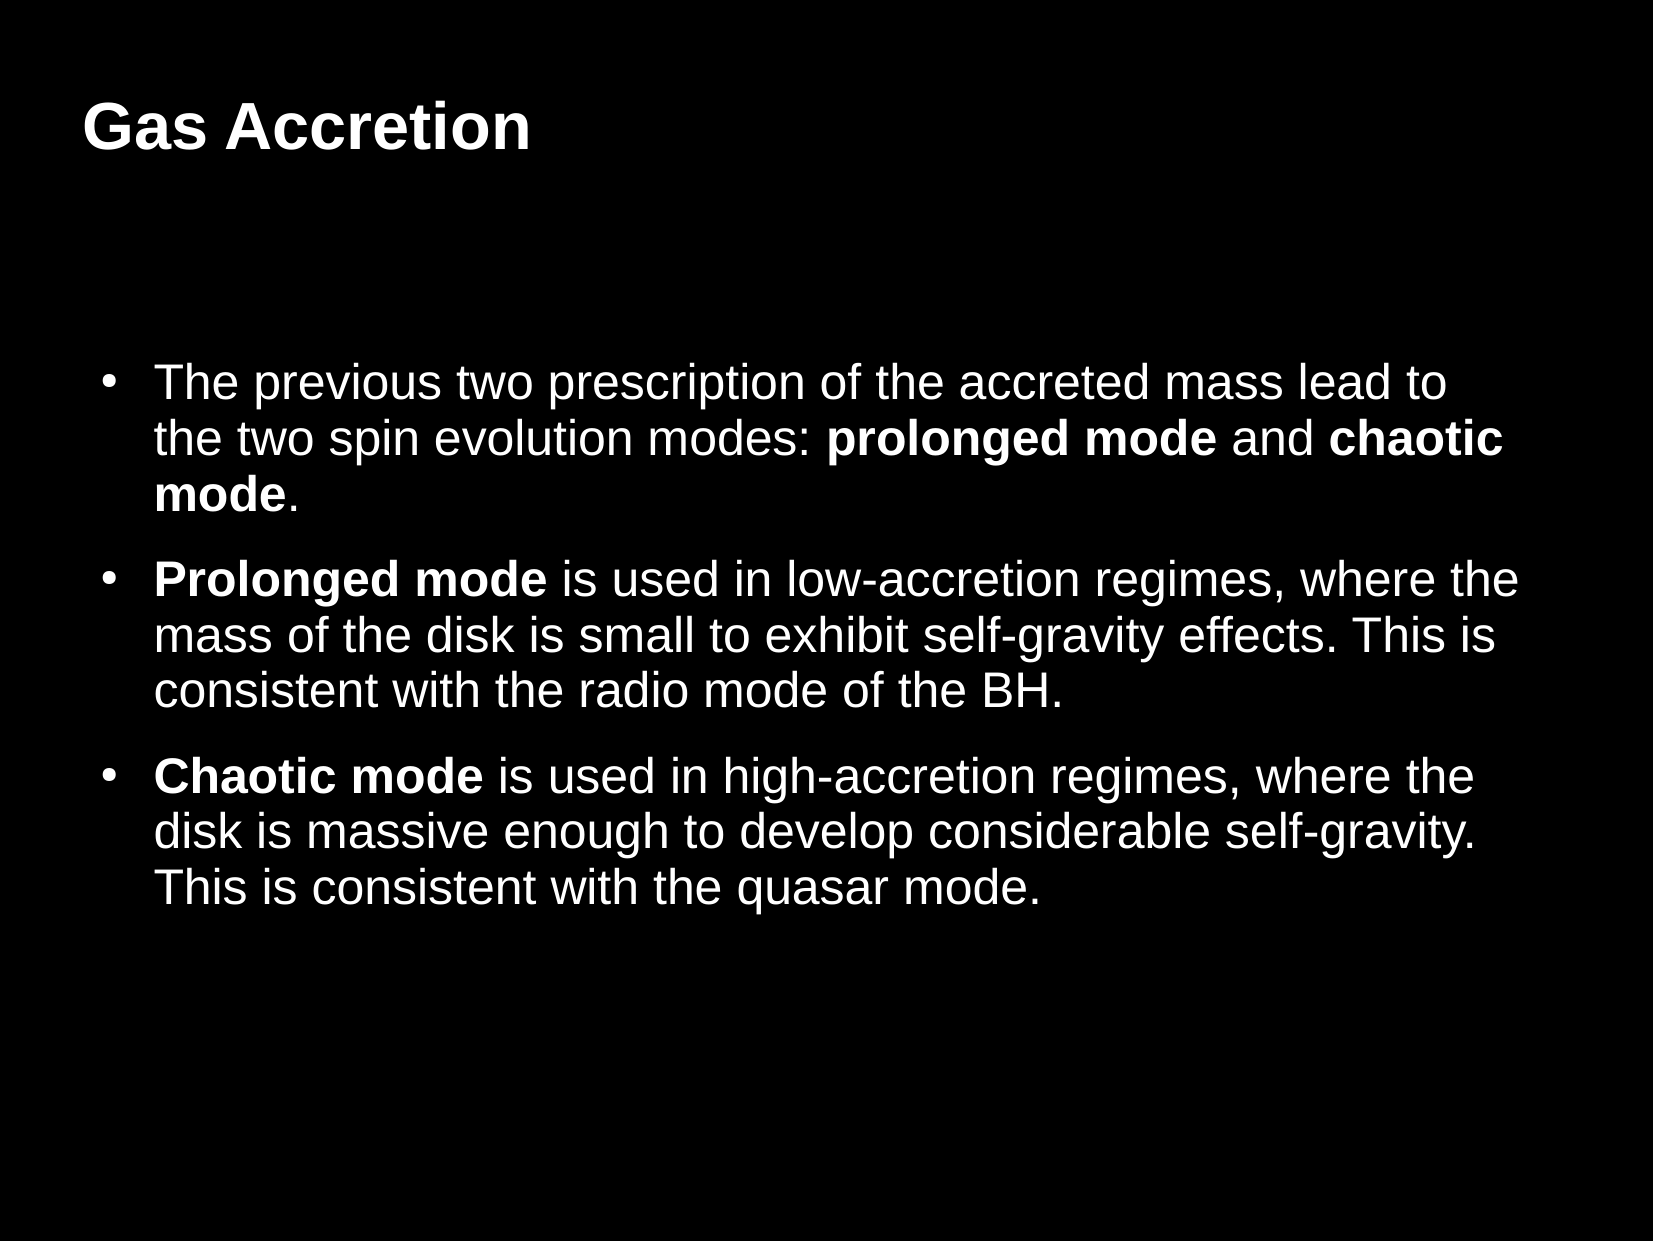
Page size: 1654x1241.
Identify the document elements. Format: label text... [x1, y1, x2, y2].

list The previous two prescription of the accreted mass lead to the two spin evolution modes: prolonged mode and chaotic mode. Prolonged mode is used in low-accretion regimes, where the mass of the disk is small to exhibit self-gravity effects. This is consistent with the radio mode of the BH. Chaotic mode is used in high-accretion regimes, where the disk is massive enough to develop considerable self-gravity. This is consistent with the quasar mode. [82, 354, 1531, 1038]
title Gas Accretion [82, 67, 1571, 186]
